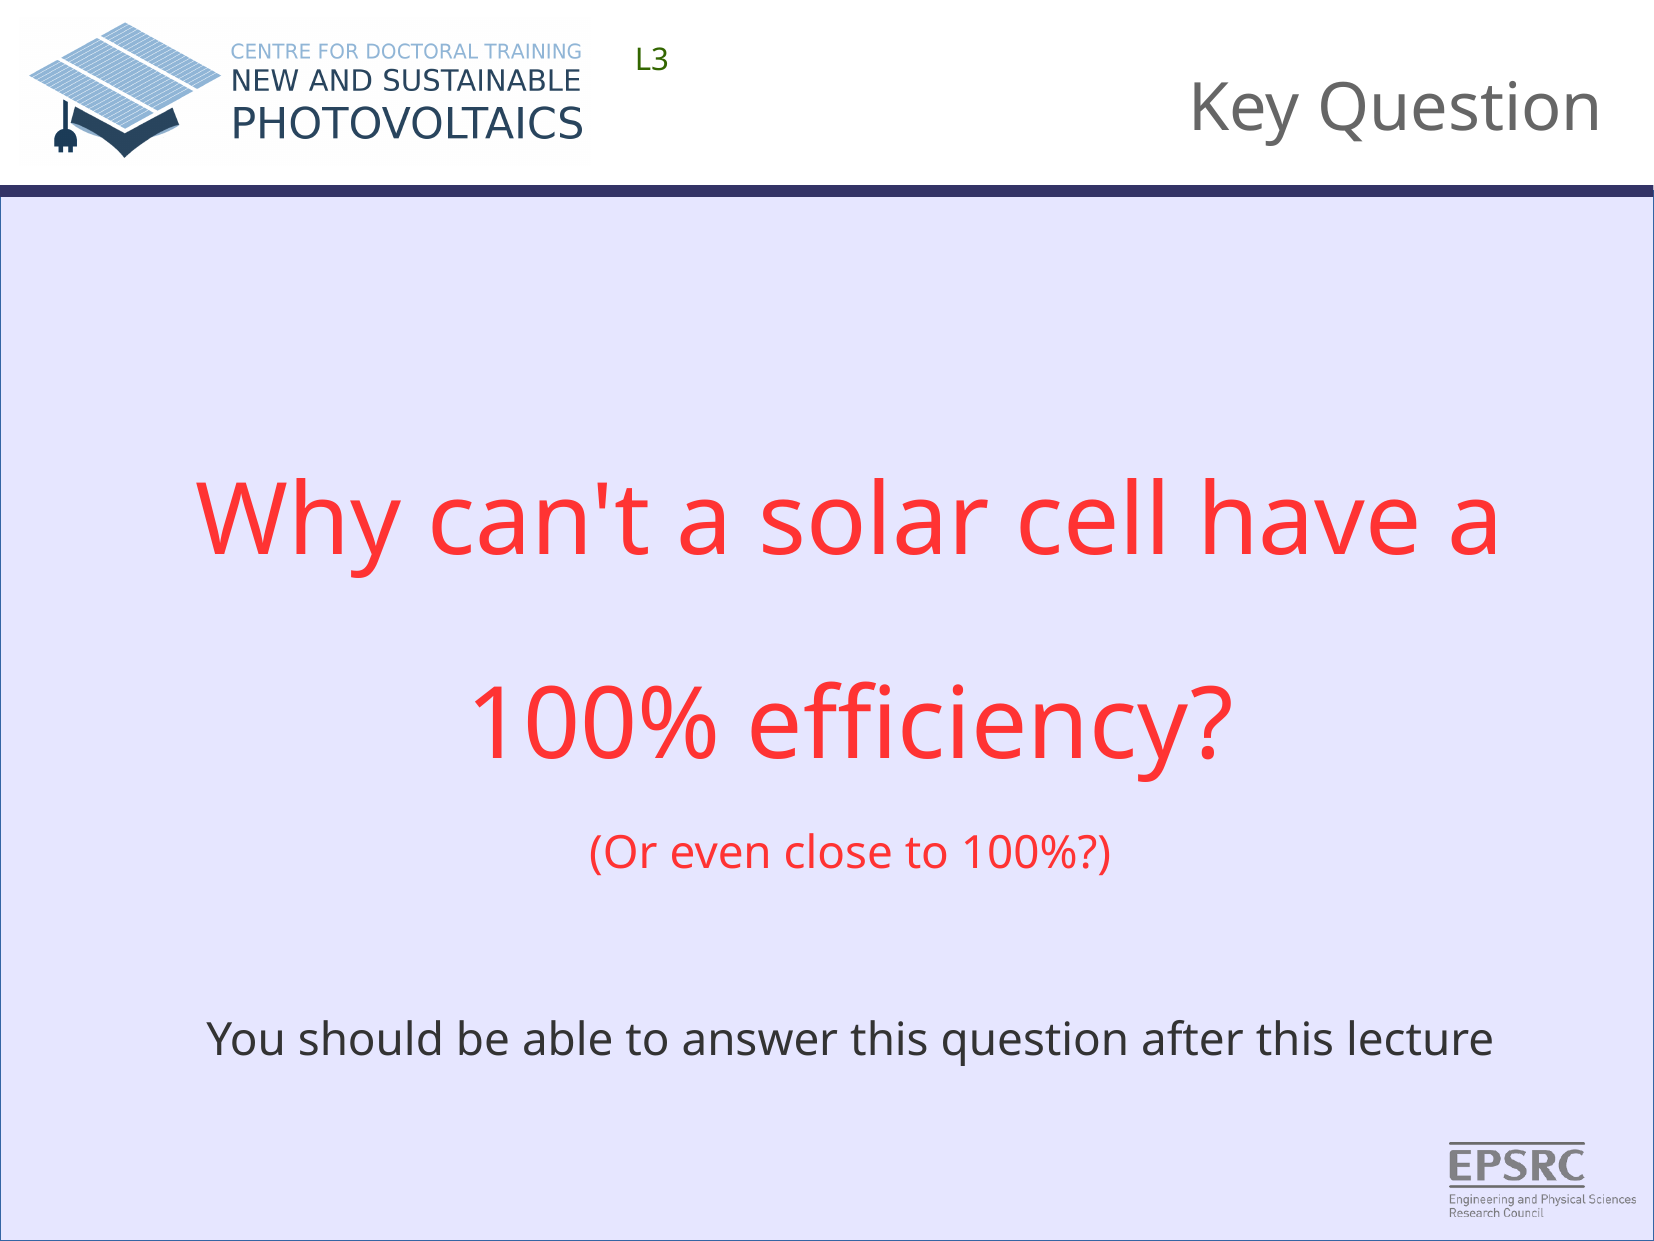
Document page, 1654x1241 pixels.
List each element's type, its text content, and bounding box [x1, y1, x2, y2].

text_box [0, 197, 1654, 1241]
picture [1449, 1142, 1636, 1217]
text_box Why can't a solar cell have a 100% efficiency? (Or even close to 100%?) You should be able to answer this question after this lecture [124, 372, 1542, 1165]
text_box Key Question [767, 51, 1619, 142]
picture [19, 17, 591, 166]
text_box L3 [620, 29, 880, 80]
